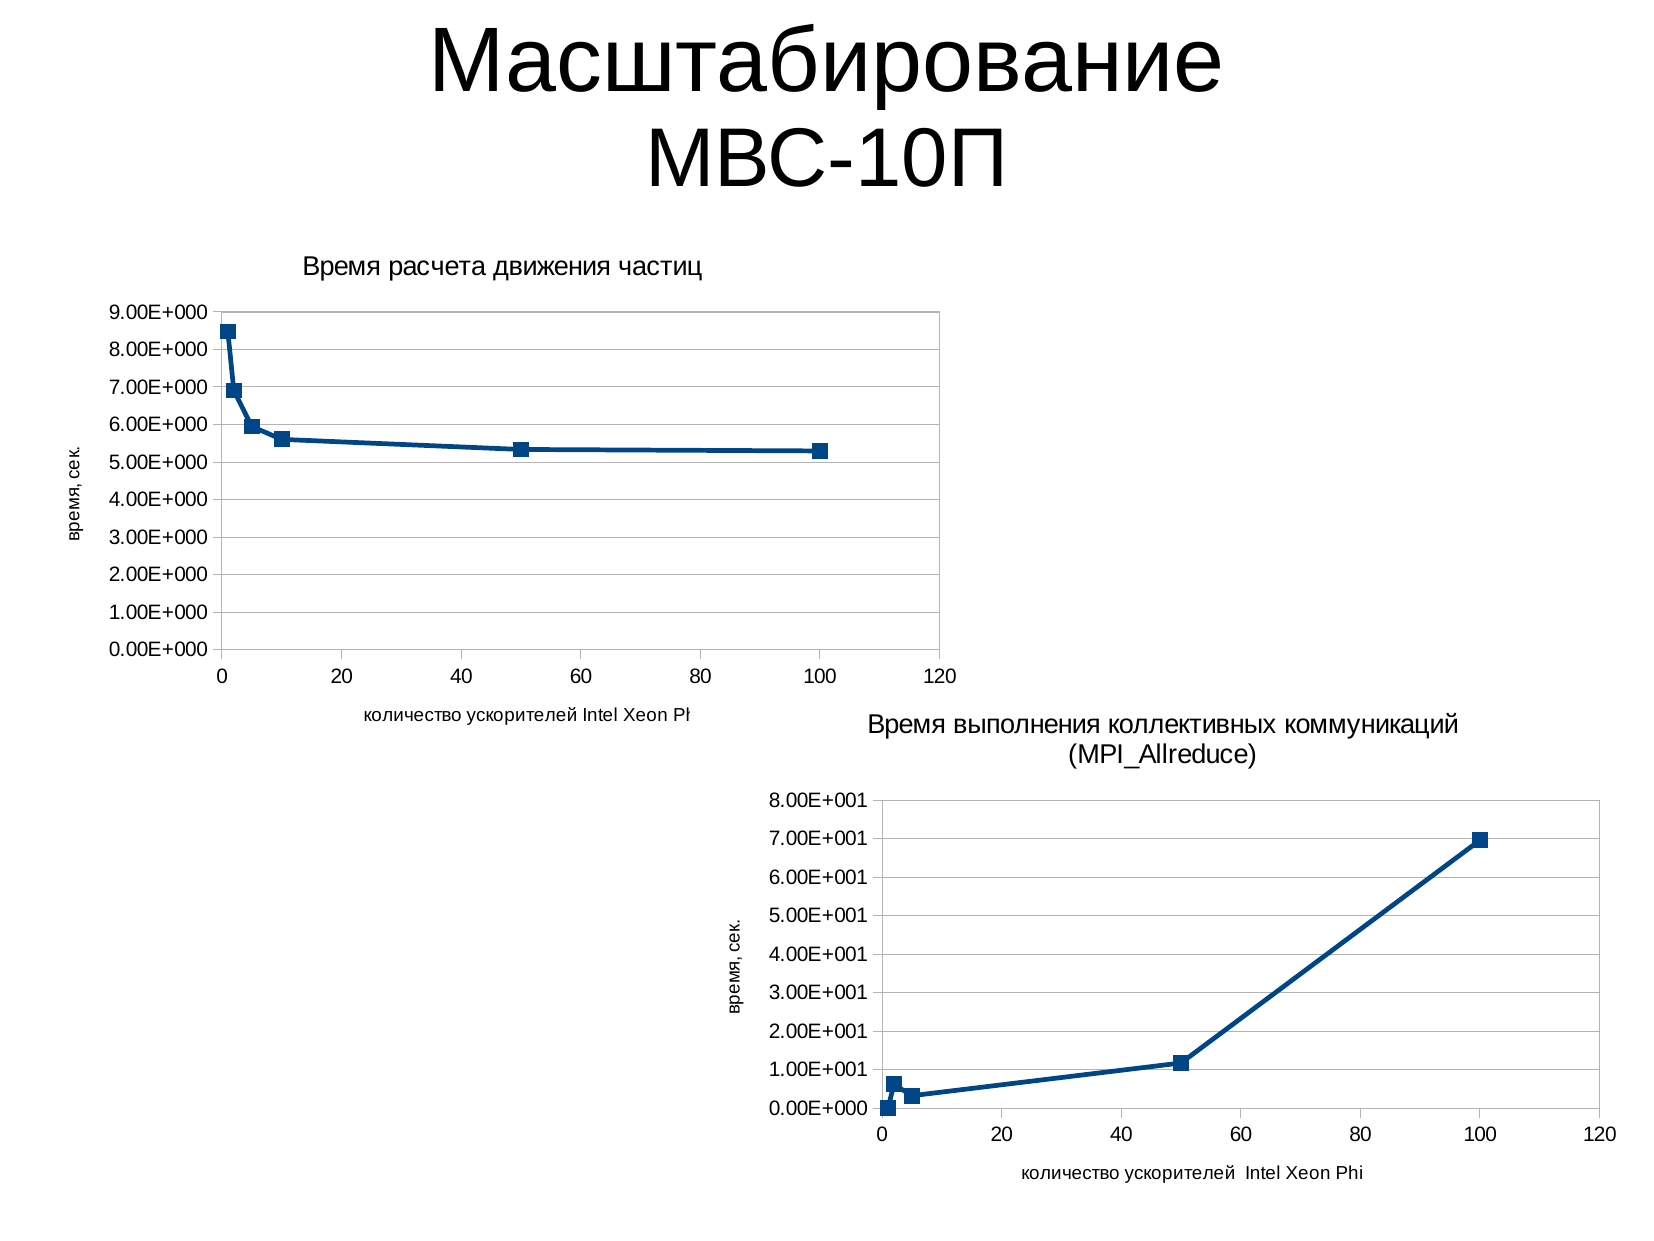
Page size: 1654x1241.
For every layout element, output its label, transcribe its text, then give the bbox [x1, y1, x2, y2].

chart [30, 225, 1636, 1216]
title Масштабирование МВС-10П [82, 2, 1571, 211]
